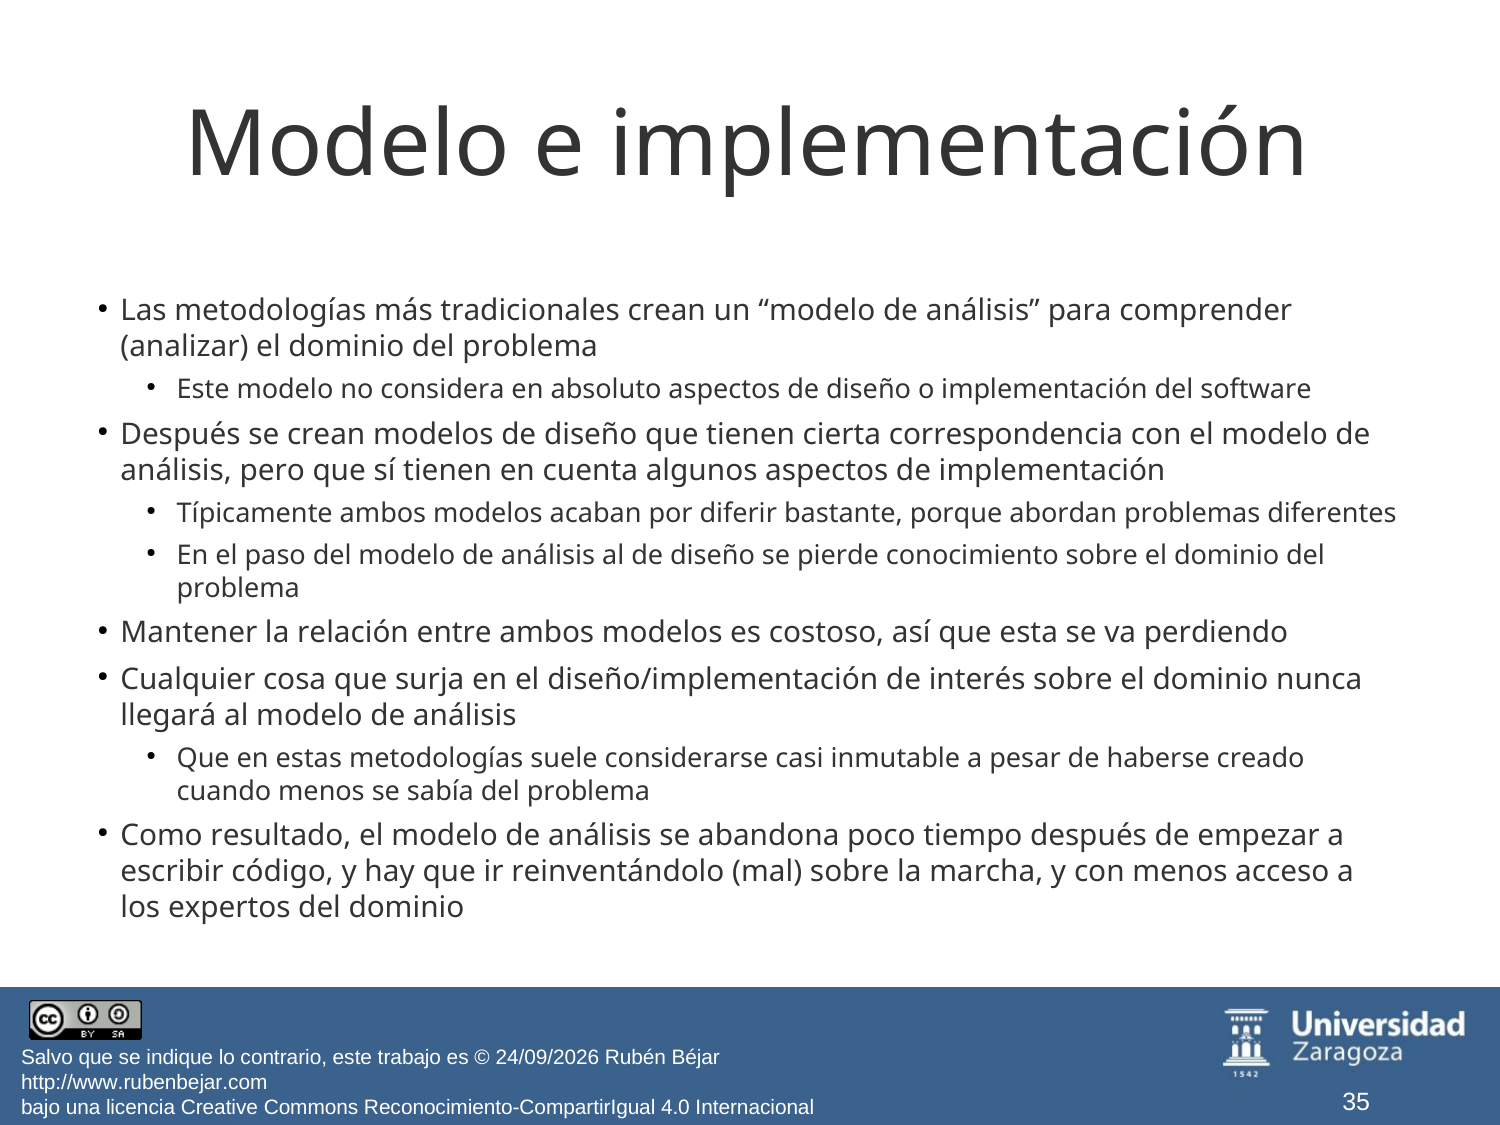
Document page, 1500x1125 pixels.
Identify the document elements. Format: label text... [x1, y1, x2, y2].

picture [0, 987, 1500, 1125]
list Las metodologías más tradicionales crean un “modelo de análisis” para comprender (analizar) el dominio del problema Este modelo no considera en absoluto aspectos de diseño o implementación del software Después se crean modelos de diseño que tienen cierta correspondencia con el modelo de análisis, pero que sí tienen en cuenta algunos aspectos de implementación Típicamente ambos modelos acaban por diferir bastante, porque abordan problemas diferentes En el paso del modelo de análisis al de diseño se pierde conocimiento sobre el dominio del problema Mantener la relación entre ambos modelos es costoso, así que esta se va perdiendo Cualquier cosa que surja en el diseño/implementación de interés sobre el dominio nunca llegará al modelo de análisis Que en estas metodologías suele considerarse casi inmutable a pesar de haberse creado cuando menos se sabía del problema Como resultado, el modelo de análisis se abandona poco tiempo después de empezar a escribir código, y hay que ir reinventándolo (mal) sobre la marcha, y con menos acceso a los expertos del dominio [82, 283, 1418, 957]
title Modelo e implementación [74, 21, 1420, 257]
